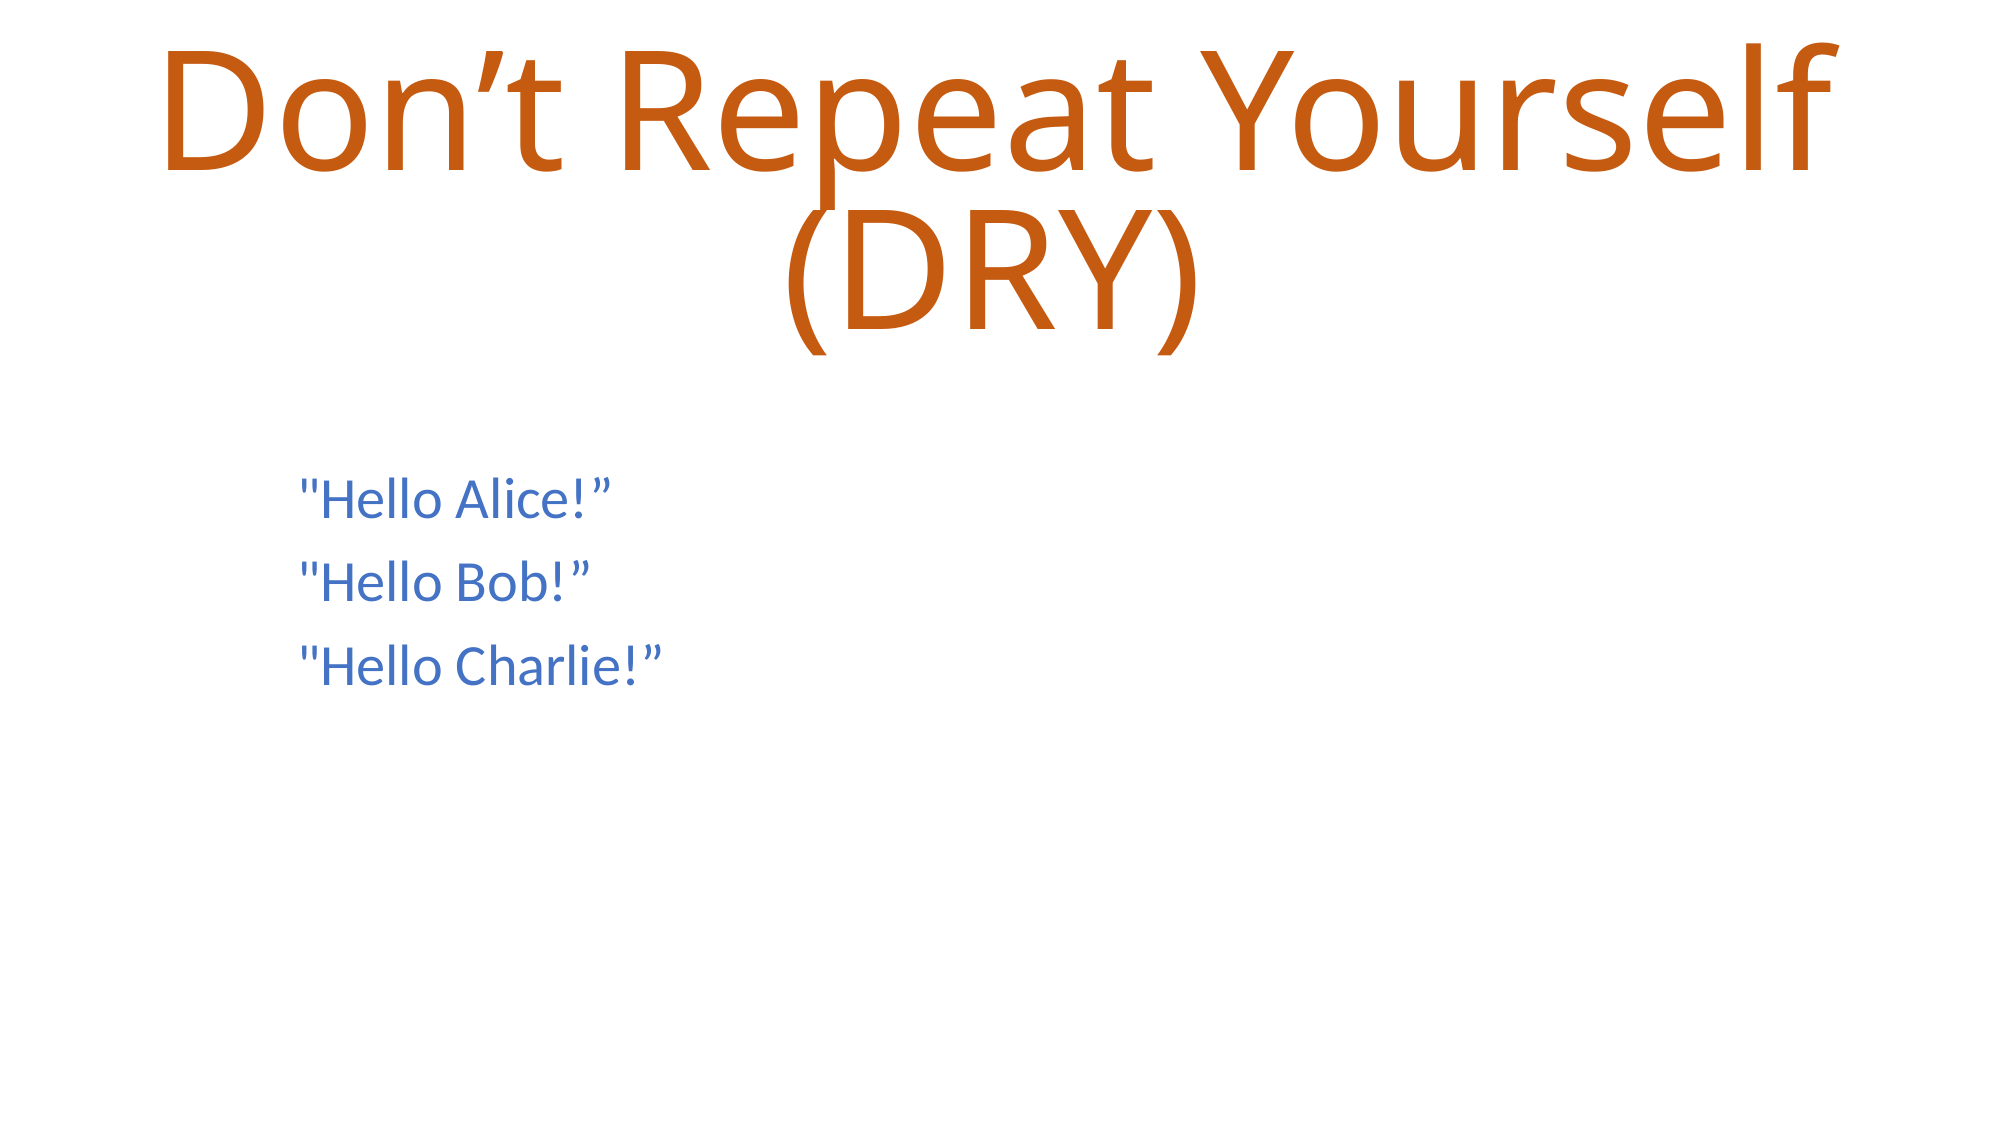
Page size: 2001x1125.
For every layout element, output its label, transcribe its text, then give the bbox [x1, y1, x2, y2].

list Don’t Repeat Yourself (DRY) print( "Hello Alice!” ) print( "Hello Bob!” ) print( "Hello Charlie!” ) [137, 34, 1863, 1088]
